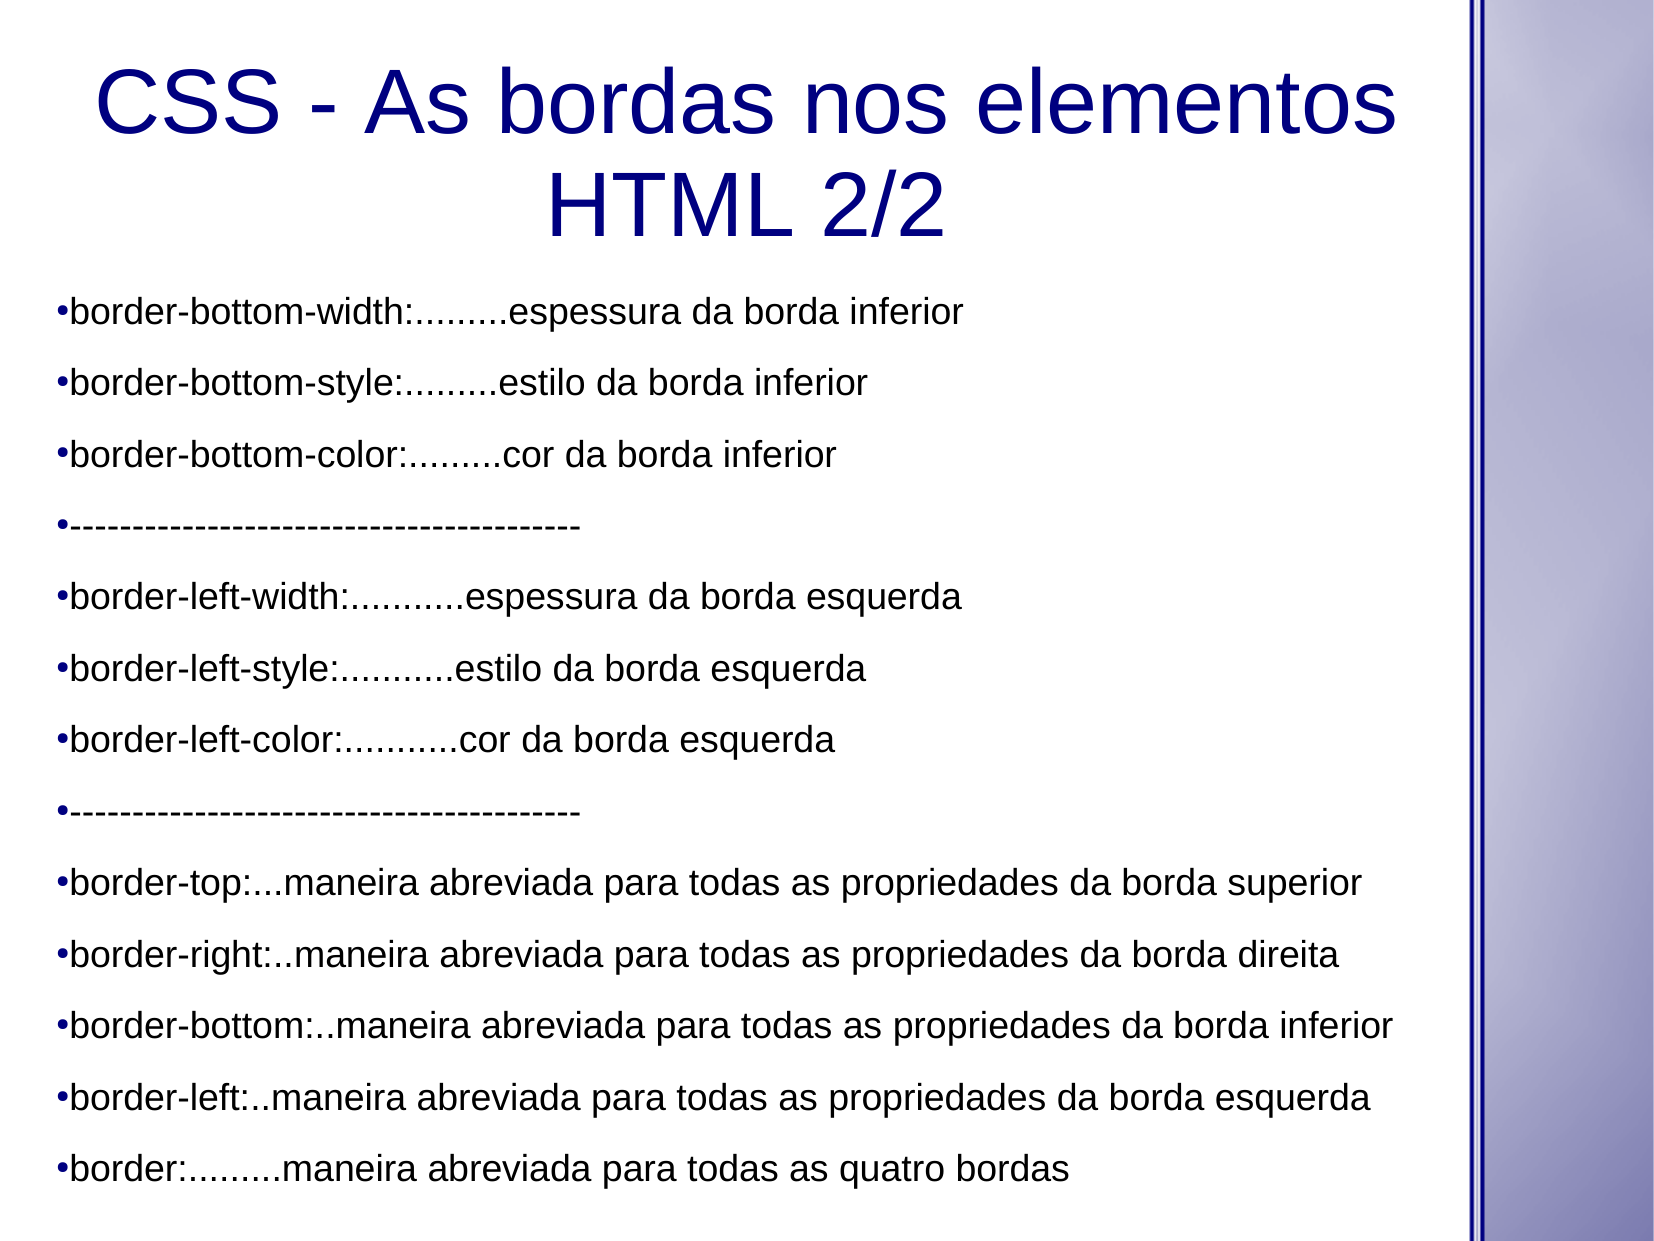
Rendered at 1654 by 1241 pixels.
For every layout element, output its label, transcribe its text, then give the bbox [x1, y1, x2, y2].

title CSS - As bordas nos elementos HTML 2/2 [47, 49, 1447, 257]
list border-bottom-width:.........espessura da borda inferior border-bottom-style:.........estilo da borda inferior border-bottom-color:.........cor da borda inferior ----------------------------------------- border-left-width:...........espessura da borda esquerda border-left-style:...........estilo da borda esquerda border-left-color:...........cor da borda esquerda ----------------------------------------- border-top:...maneira abreviada para todas as propriedades da borda superior border-right:..maneira abreviada para todas as propriedades da borda direita border-bottom:..maneira abreviada para todas as propriedades da borda inferior border-left:..maneira abreviada para todas as propriedades da borda esquerda border:.........maneira abreviada para todas as quatro bordas [47, 290, 1447, 1190]
picture [0, 0, 1654, 1241]
